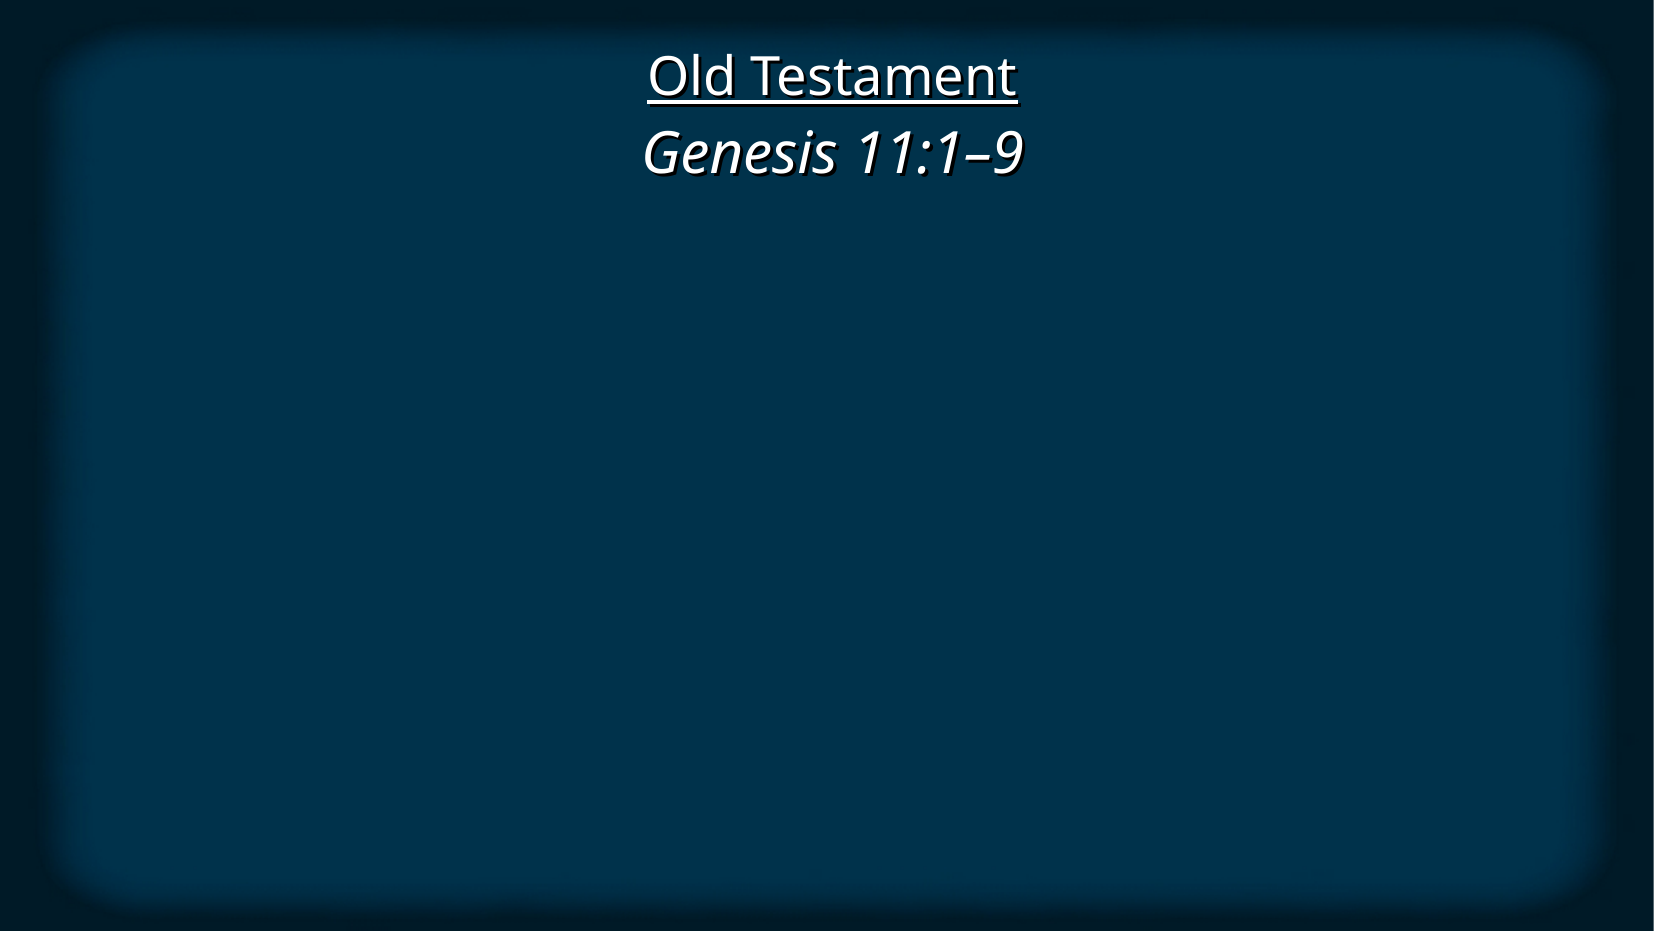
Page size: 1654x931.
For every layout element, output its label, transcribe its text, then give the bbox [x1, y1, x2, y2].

picture [0, 0, 1654, 931]
text_box Old Testament Genesis 11:1–9 [105, 30, 1561, 194]
